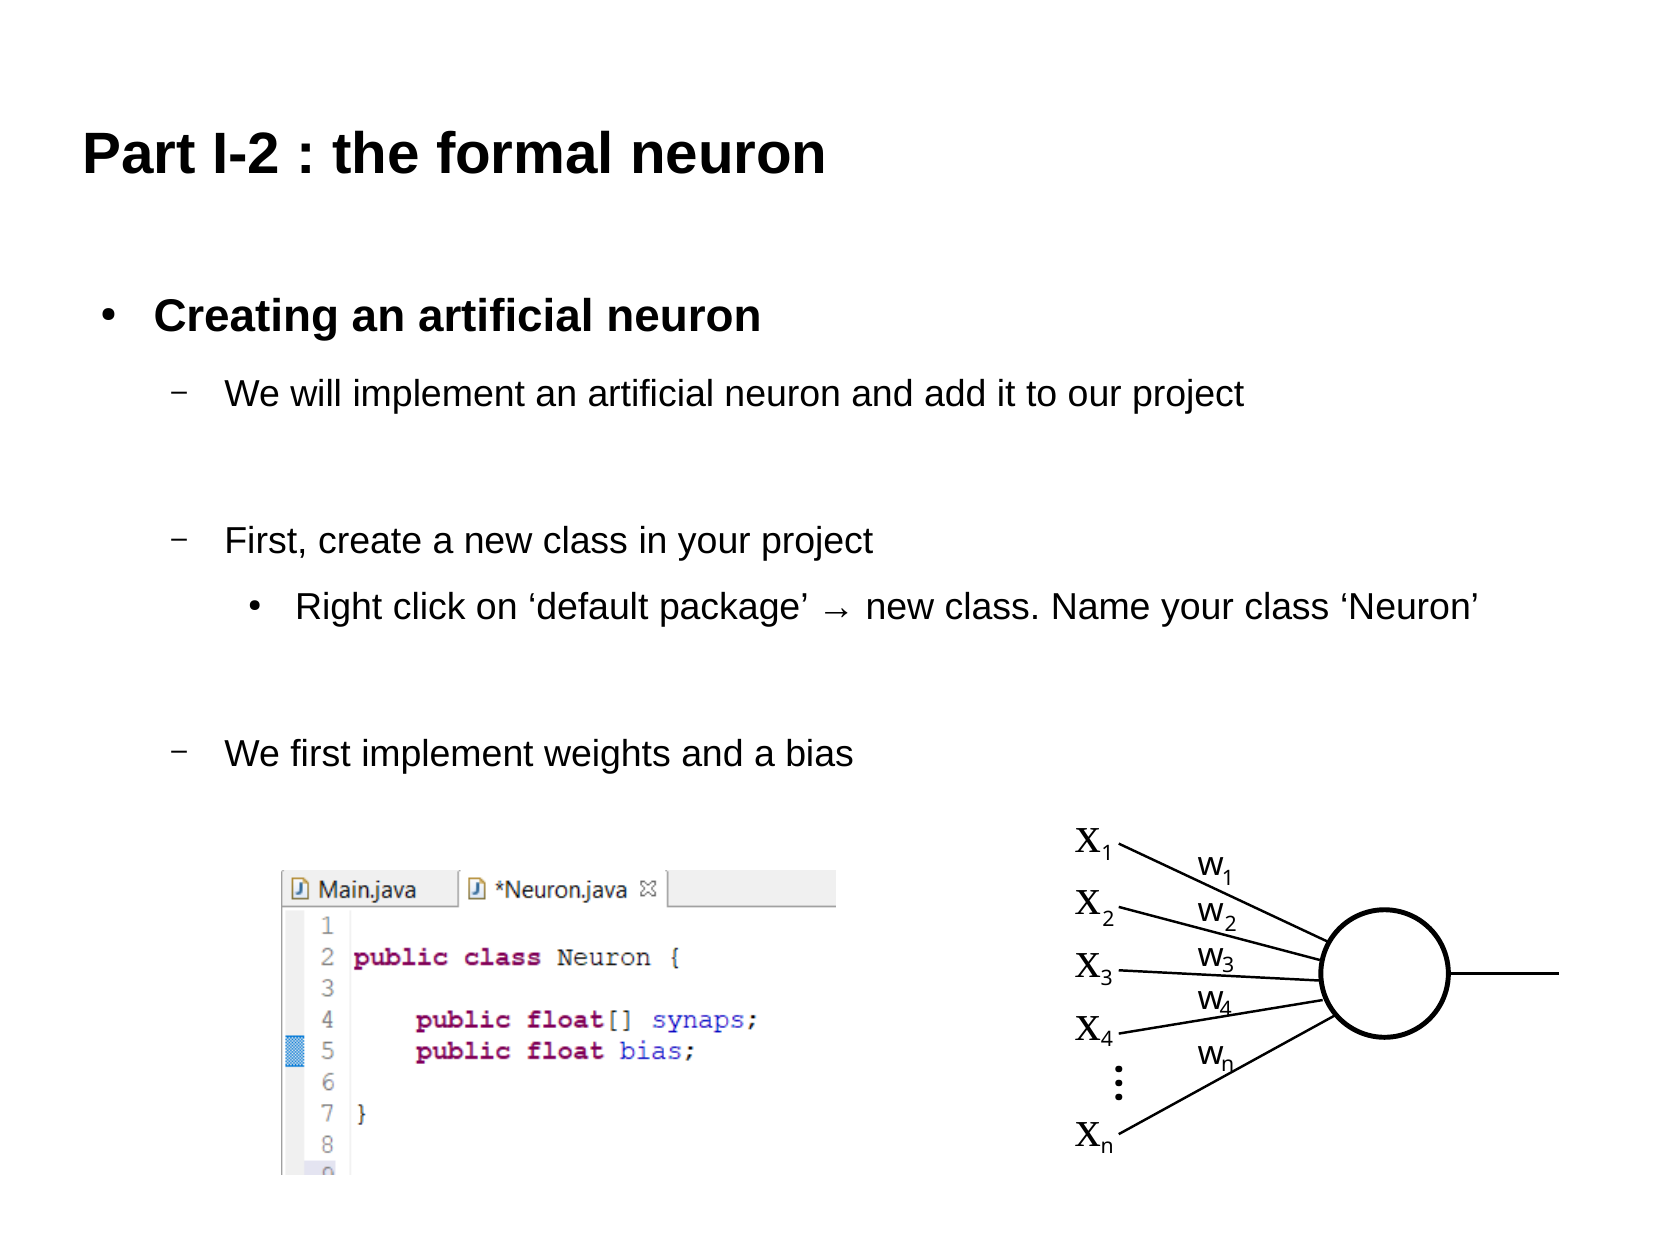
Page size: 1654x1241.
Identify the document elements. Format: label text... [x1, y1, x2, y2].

list Creating an artificial neuron We will implement an artificial neuron and add it to our project First, create a new class in your project Right click on ‘default package’ → new class. Name your class ‘Neuron’ We first implement weights and a bias [82, 290, 1625, 1241]
picture [1075, 828, 1560, 1154]
picture [281, 870, 836, 1175]
title Part I-2 : the formal neuron [82, 49, 1571, 257]
